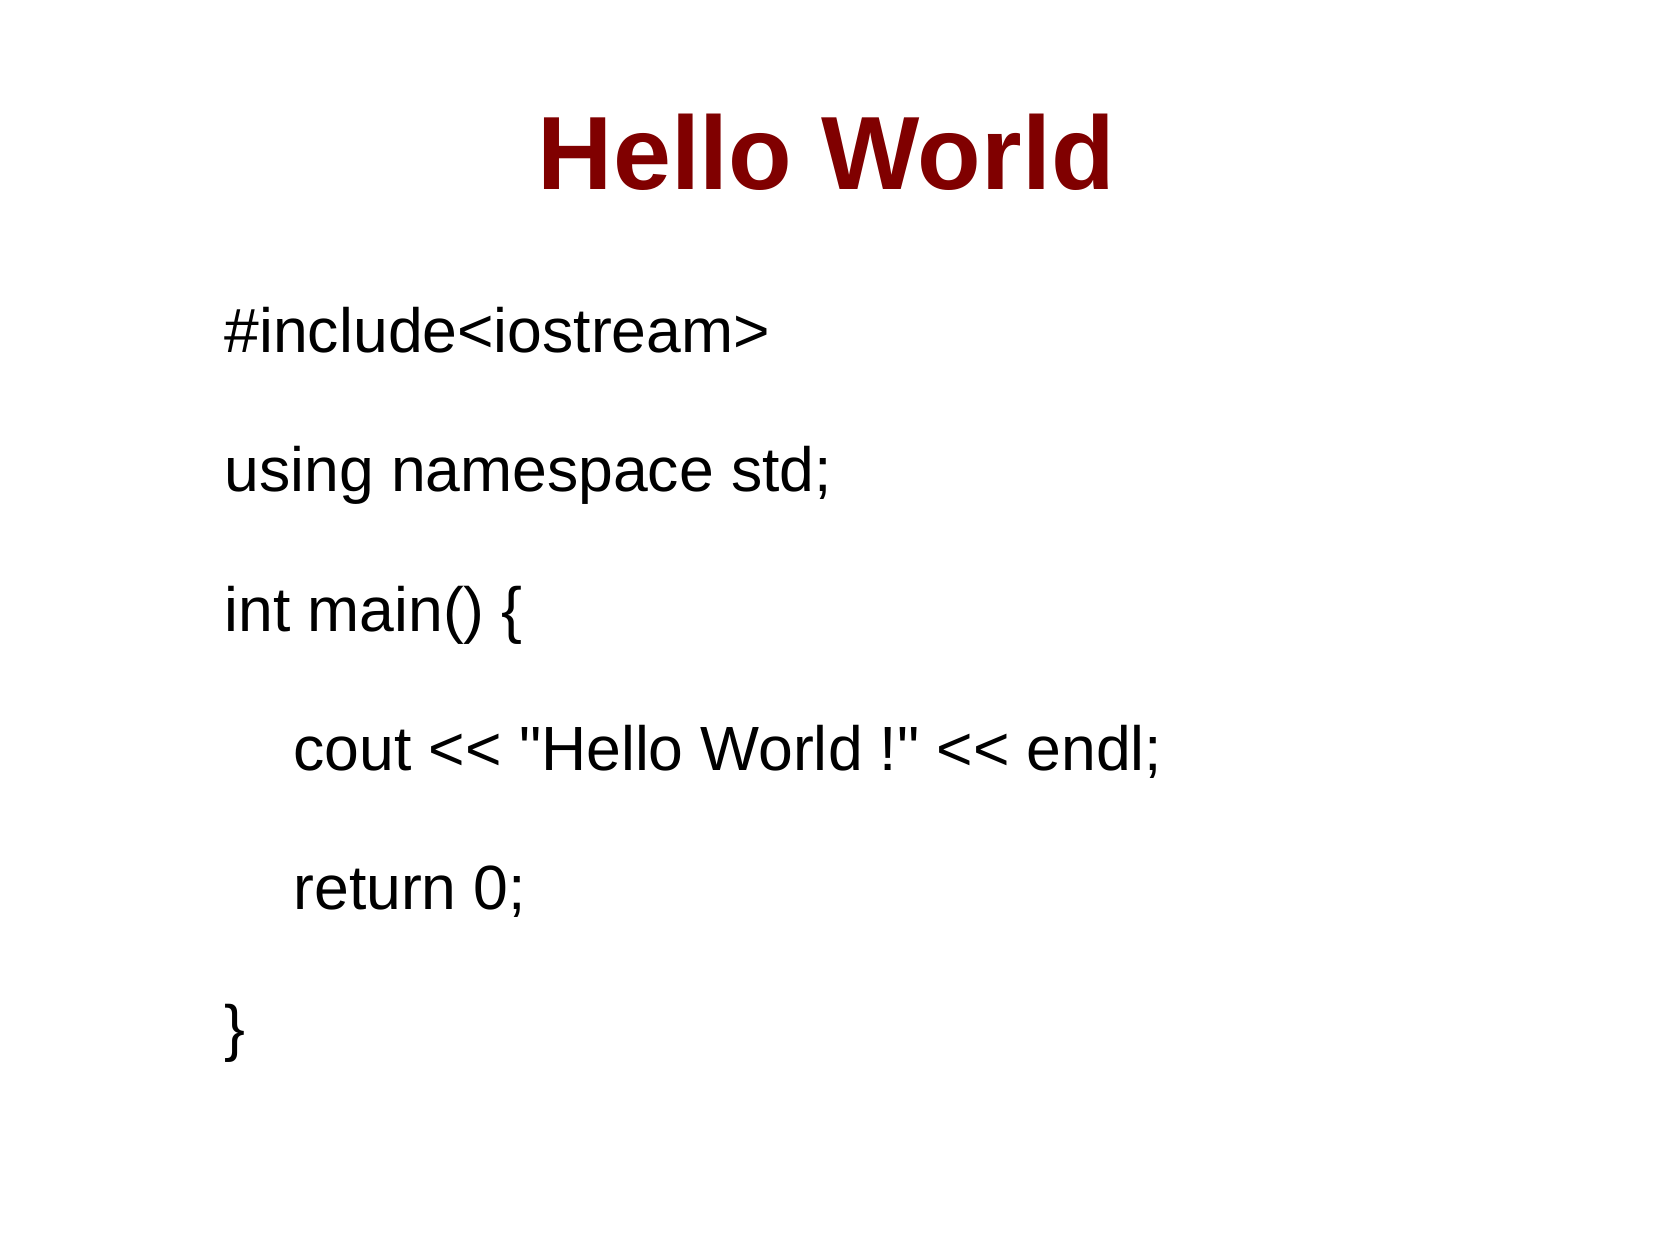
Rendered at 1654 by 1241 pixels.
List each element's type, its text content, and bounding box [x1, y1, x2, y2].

text_box #include<iostream> using namespace std; int main() { cout << "Hello World !" << endl; return 0; } [210, 288, 1516, 1141]
title Hello World [82, 49, 1571, 257]
